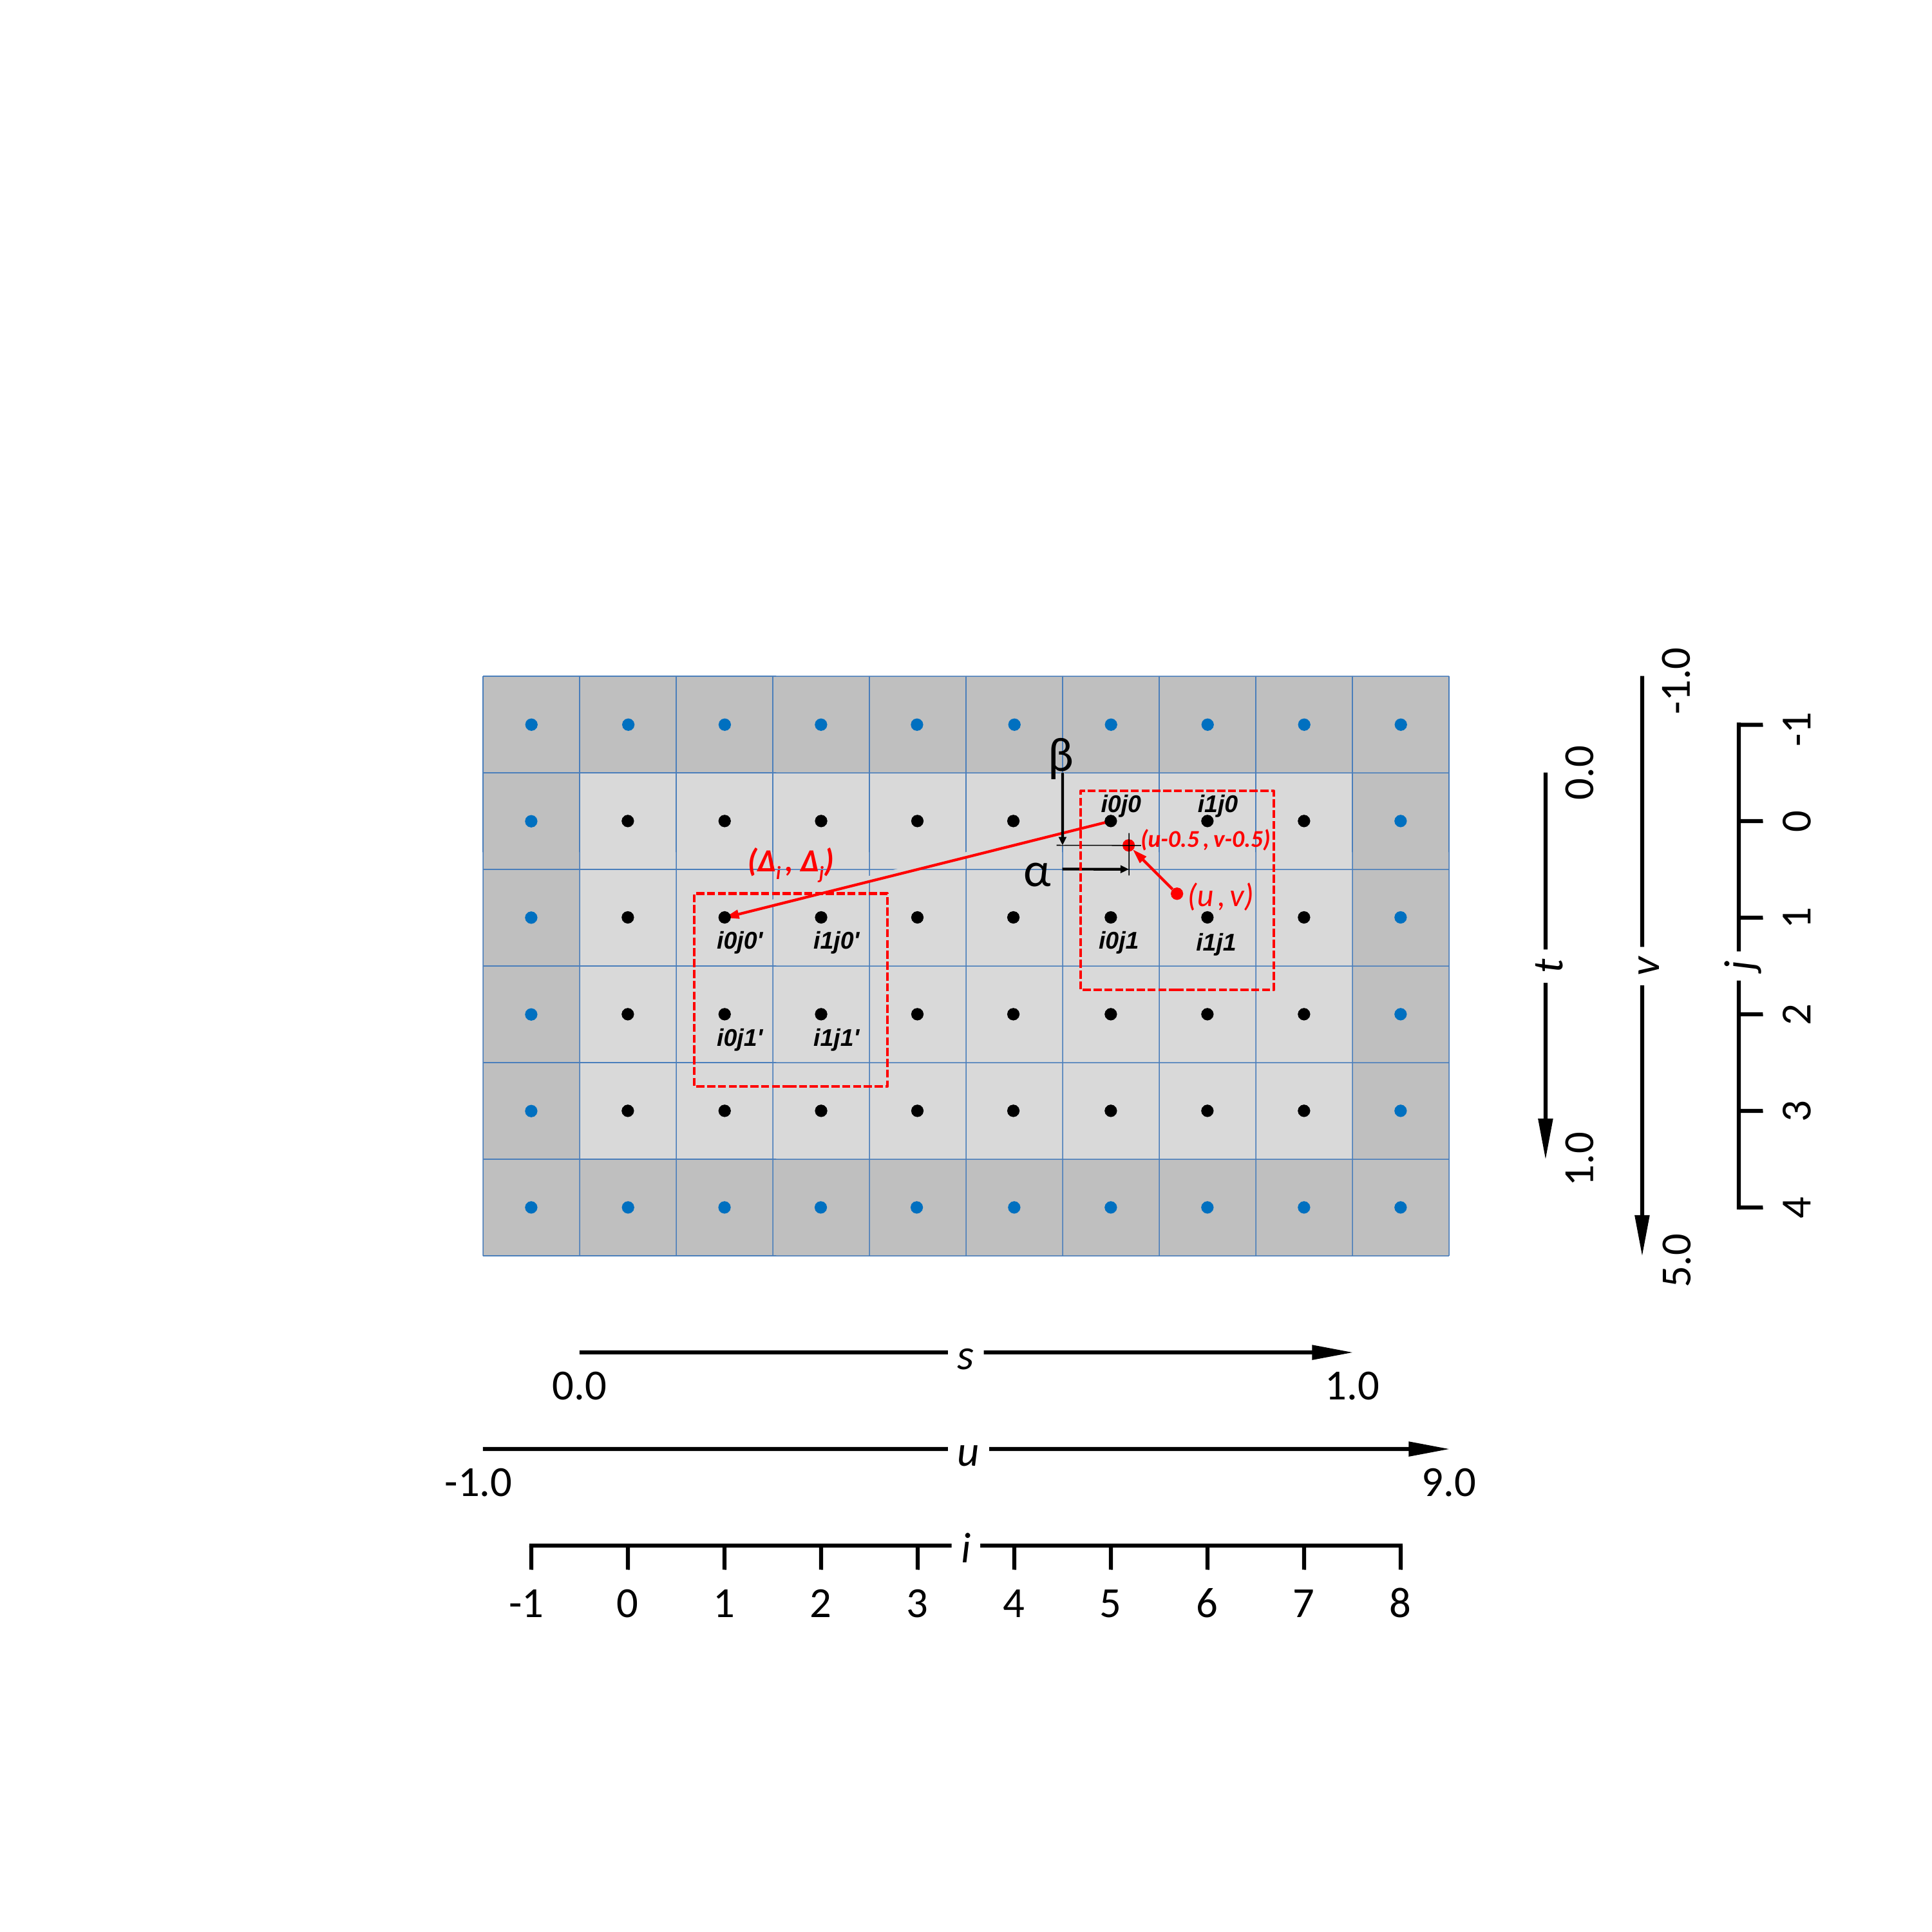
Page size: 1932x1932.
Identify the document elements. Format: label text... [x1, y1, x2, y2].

text_box 0.0 [542, 1352, 616, 1414]
text_box 9.0 [1412, 1448, 1486, 1510]
text_box -1.0 [435, 1448, 532, 1510]
text_box 2 [800, 1569, 842, 1631]
text_box [426, 631, 1841, 1658]
text_box -1.0 [1642, 628, 1703, 724]
text_box β [1038, 718, 1086, 786]
text_box t [1515, 949, 1576, 983]
text_box i0j1' [707, 1017, 773, 1054]
text_box 1.0 [1546, 1122, 1607, 1197]
text_box j [1705, 951, 1768, 981]
text_box i0j1 [1089, 920, 1149, 957]
text_box (u-0.5,v-0.5) [1131, 818, 1280, 857]
text_box i1j0' [804, 920, 869, 957]
text_box 5.0 [1642, 1214, 1704, 1298]
text_box u [948, 1417, 989, 1479]
text_box i0j0 [1091, 783, 1151, 820]
text_box 0.0 [1546, 736, 1607, 810]
text_box 3 [1763, 1090, 1824, 1132]
text_box i0j0' [707, 920, 773, 957]
text_box 1 [1763, 897, 1824, 938]
text_box 0 [607, 1569, 649, 1631]
text_box i1j0 [1188, 783, 1247, 820]
text_box 5 [1090, 1569, 1132, 1631]
text_box 4 [994, 1569, 1035, 1631]
text_box 1.0 [1315, 1352, 1389, 1414]
text_box v [1611, 947, 1672, 985]
text_box α [1014, 833, 1043, 840]
text_box 3 [897, 1569, 938, 1631]
text_box 7 [1283, 1569, 1325, 1631]
text_box α [1014, 836, 1061, 901]
text_box i [951, 1514, 981, 1577]
text_box i1j1' [804, 1017, 869, 1054]
text_box i1j1 [1186, 922, 1246, 959]
text_box 6 [1187, 1569, 1228, 1631]
text_box s [948, 1321, 984, 1383]
text_box (u,v) [1177, 869, 1264, 918]
text_box -1 [1763, 692, 1824, 757]
text_box 0 [1763, 800, 1824, 842]
text_box (Δi , Δj) [737, 834, 873, 888]
text_box 8 [1380, 1569, 1421, 1631]
text_box 2 [1763, 994, 1824, 1035]
text_box -1 [499, 1569, 564, 1631]
text_box 1 [704, 1569, 745, 1631]
text_box 4 [1763, 1187, 1824, 1228]
